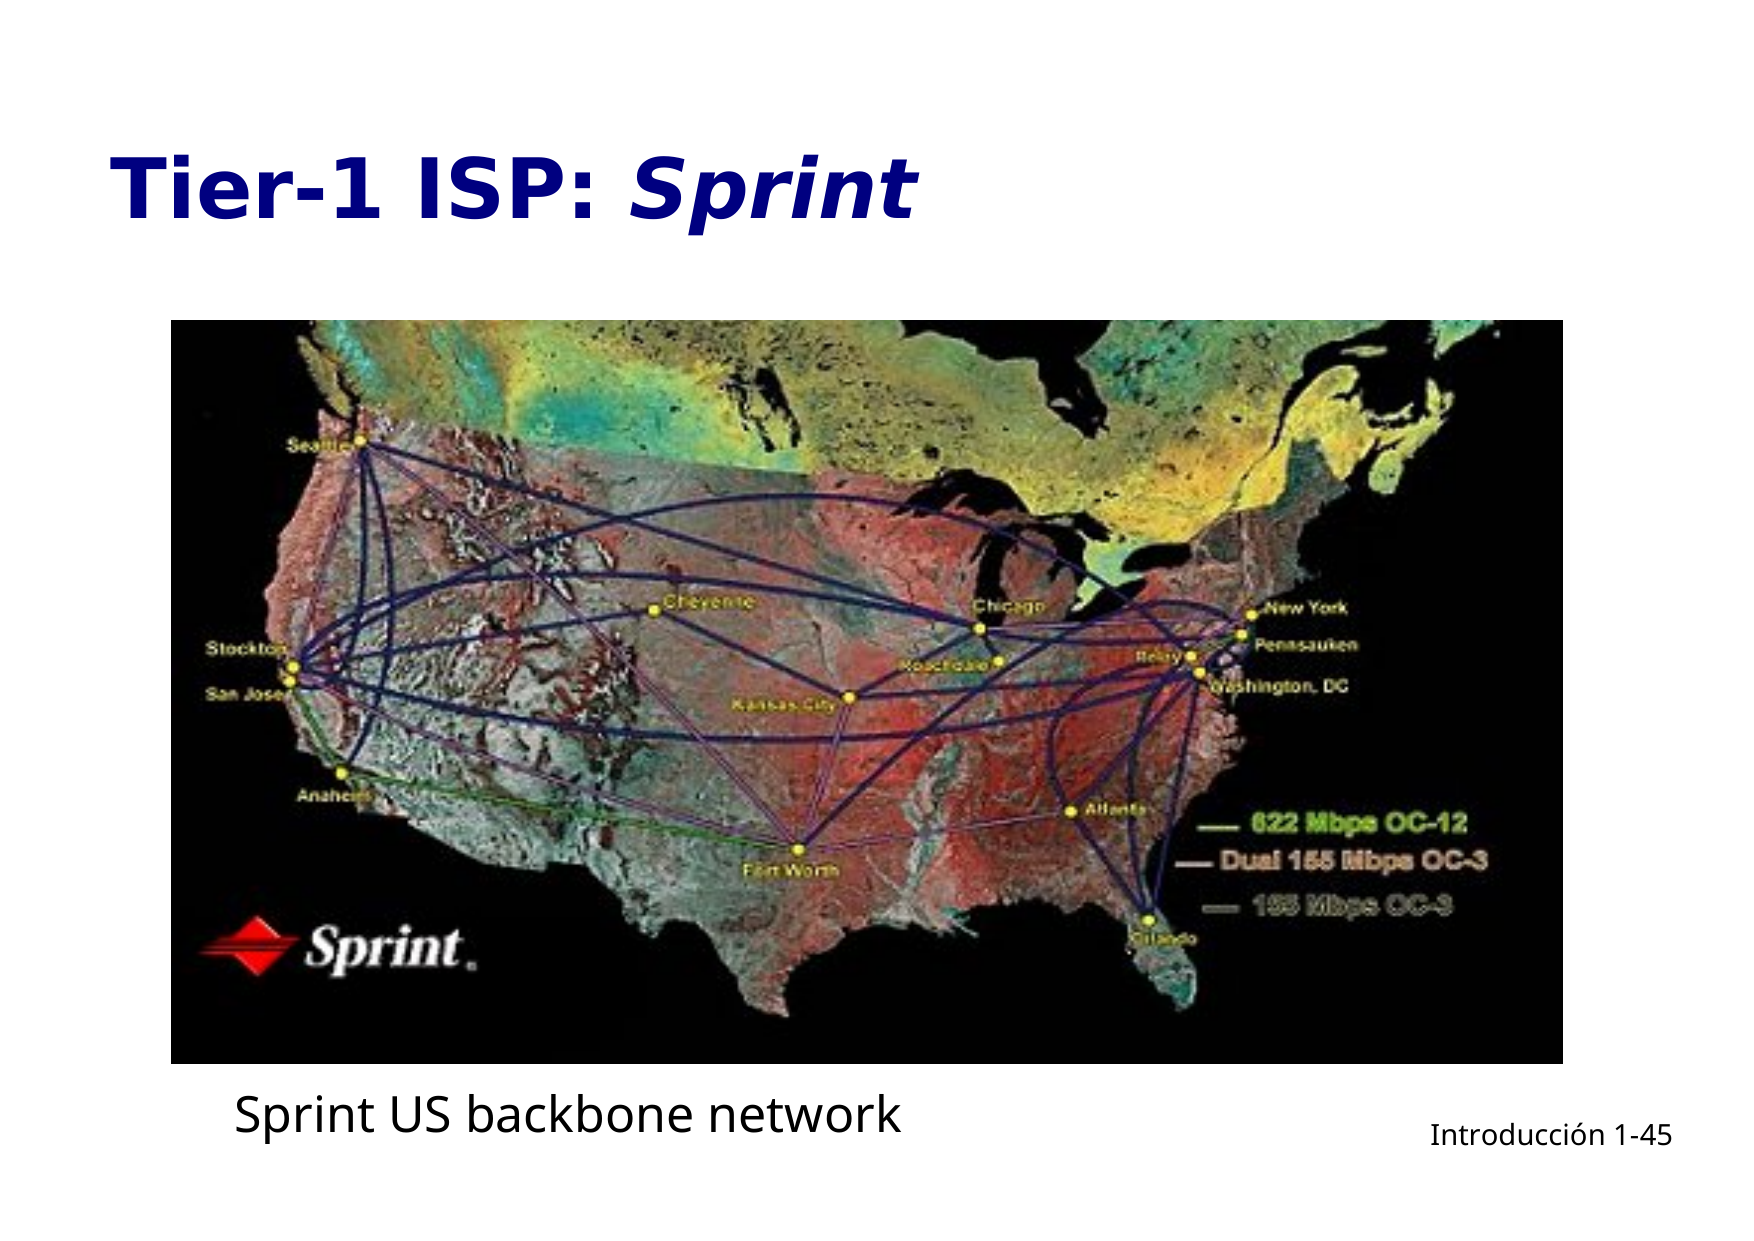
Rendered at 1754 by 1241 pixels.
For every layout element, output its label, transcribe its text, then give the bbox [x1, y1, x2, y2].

picture [171, 320, 1563, 1064]
title Tier-1 ISP: Sprint [96, 74, 1672, 305]
text_box Sprint US backbone network [219, 1070, 918, 1155]
